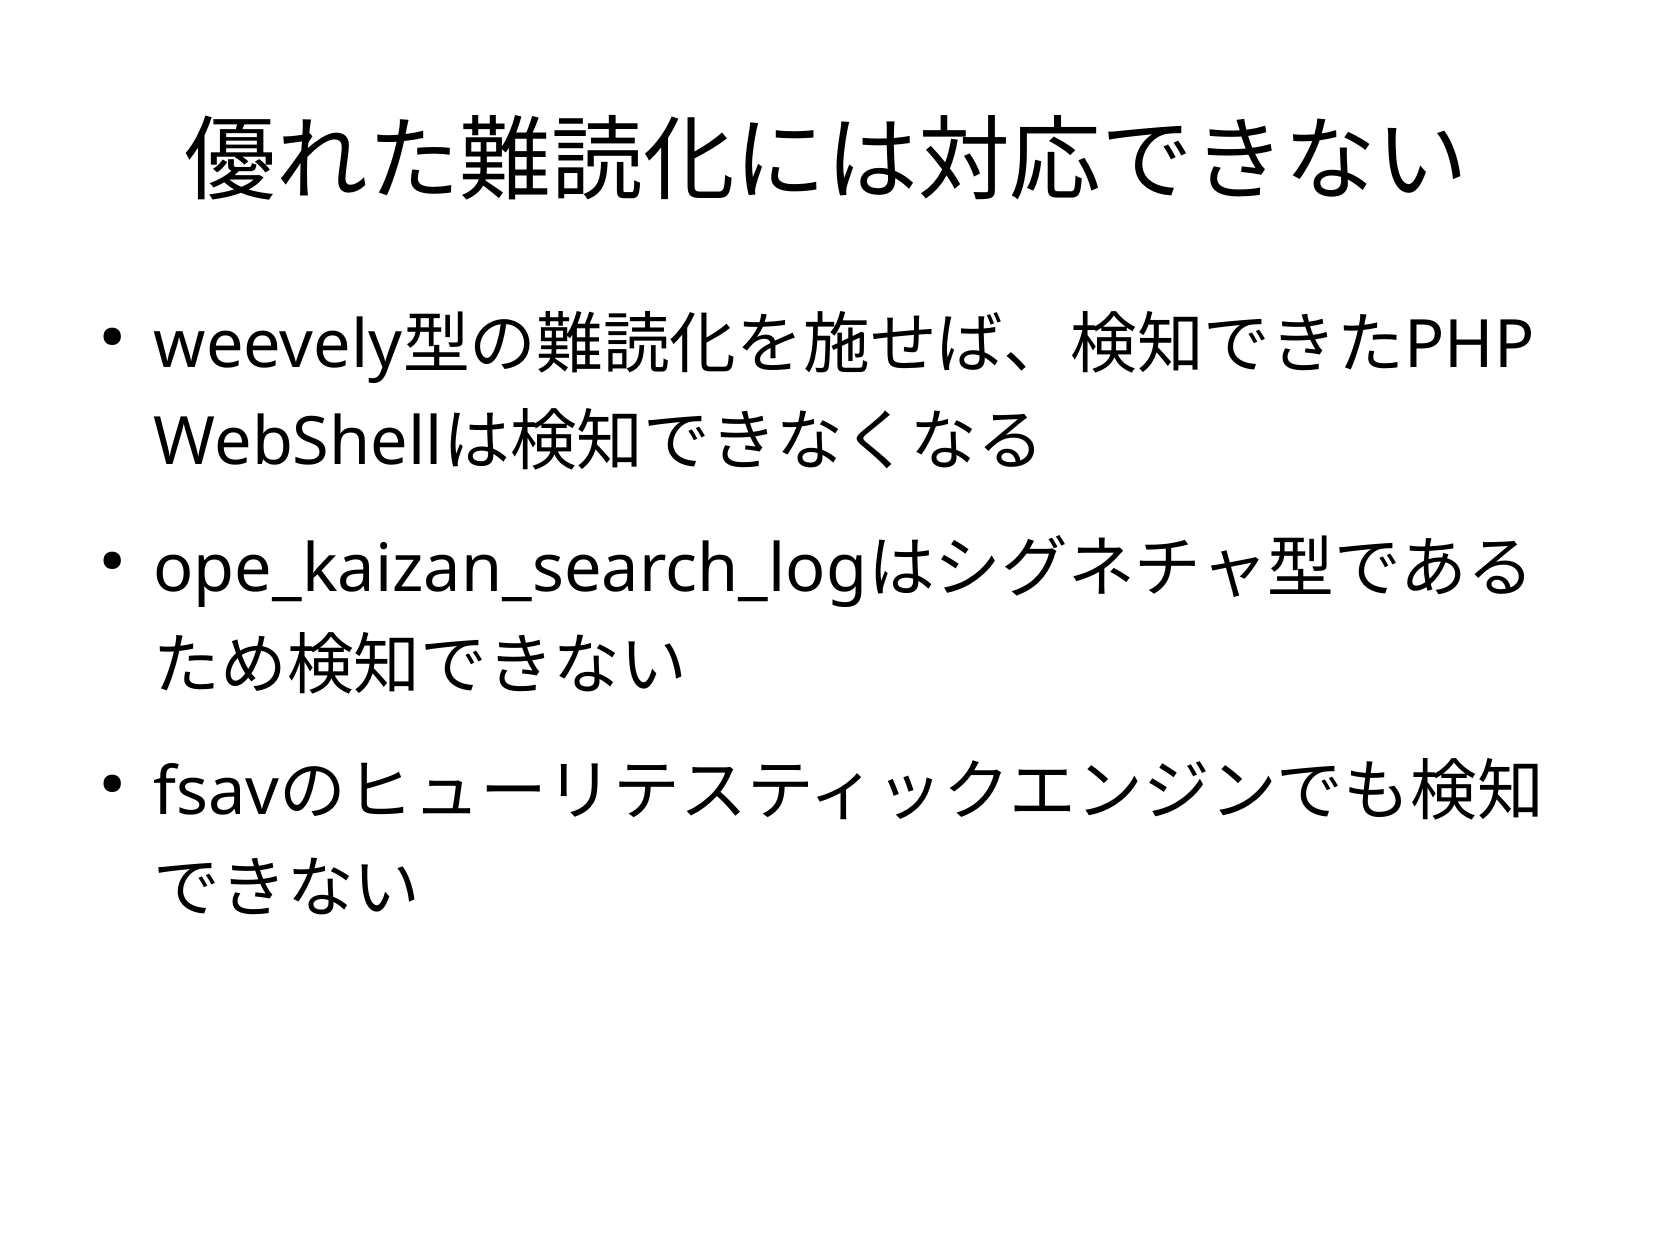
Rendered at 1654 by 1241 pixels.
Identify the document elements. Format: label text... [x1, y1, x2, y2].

list weevely型の難読化を施せば、検知できたPHP WebShellは検知できなくなる ope_kaizan_search_logはシグネチャ型であるため検知できない fsavのヒューリテスティックエンジンでも検知できない [82, 290, 1571, 1010]
title 優れた難読化には対応できない [82, 49, 1571, 257]
